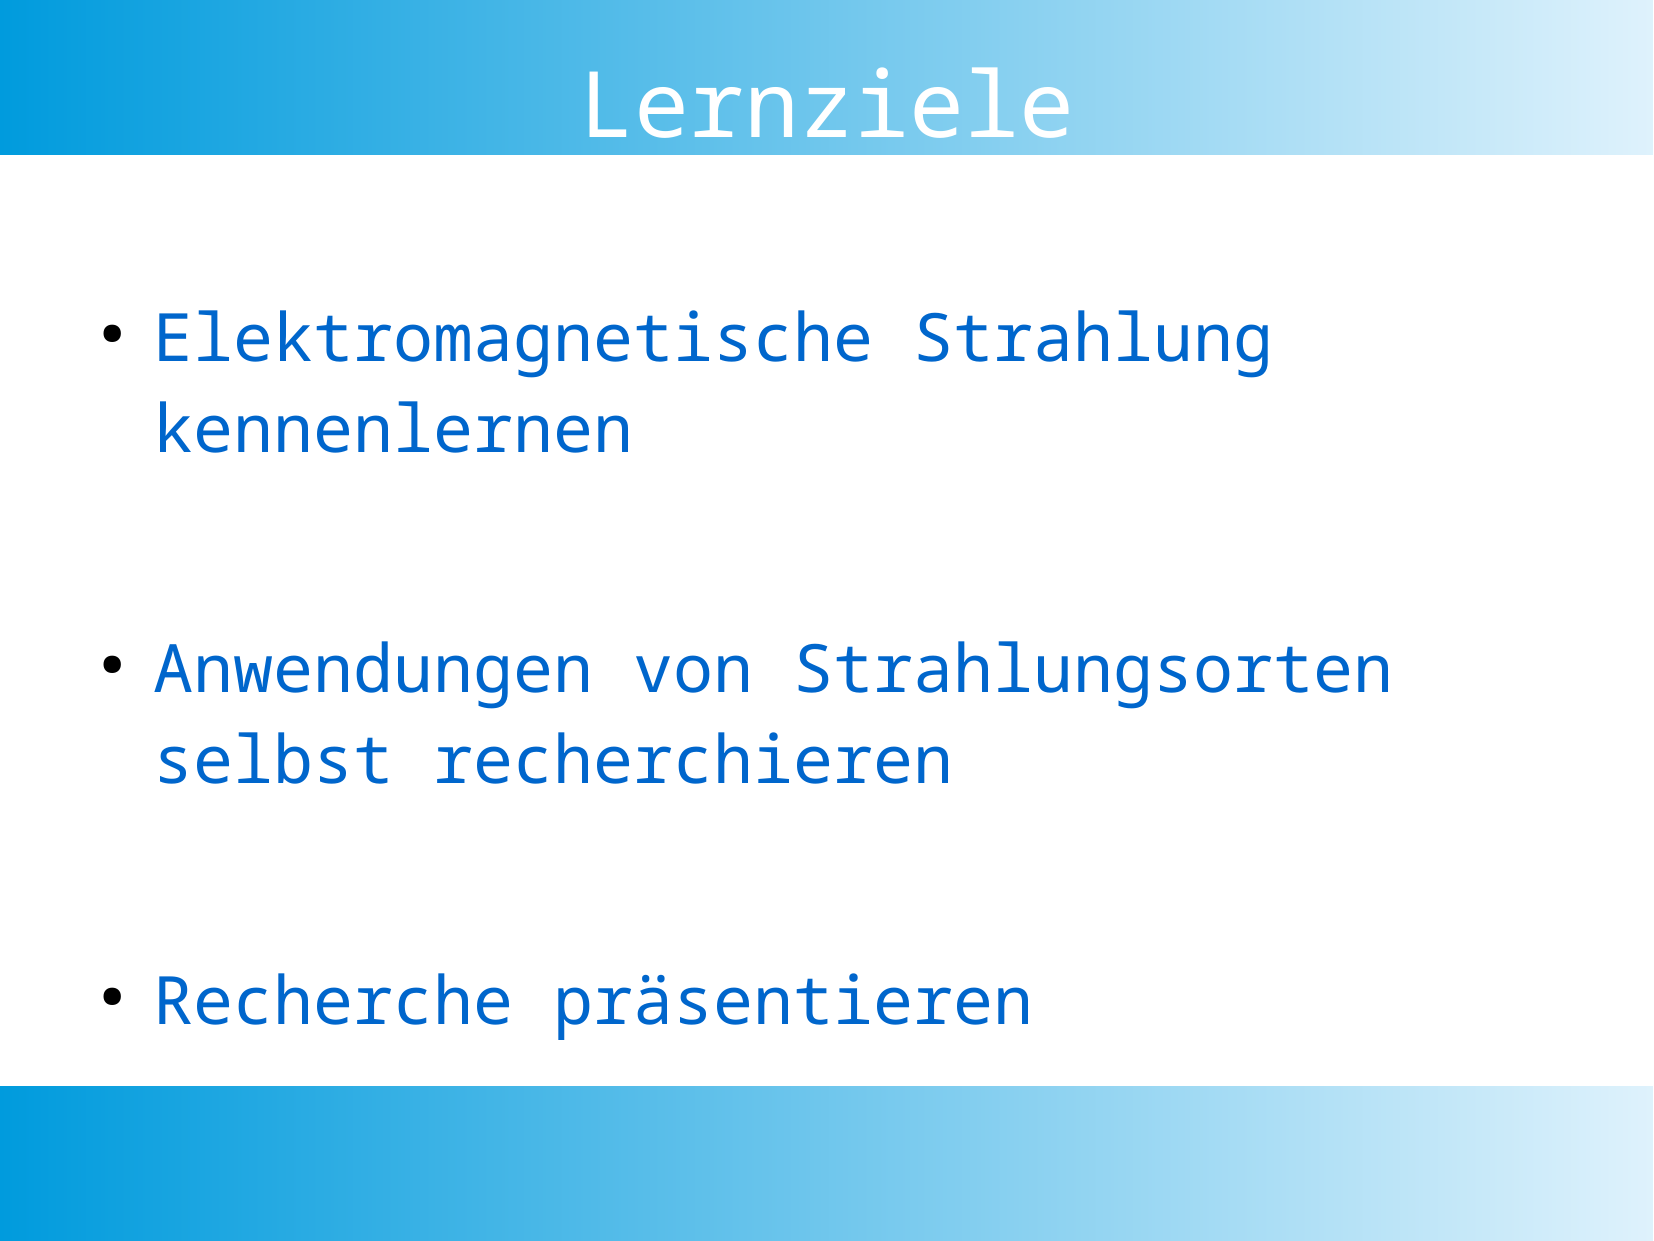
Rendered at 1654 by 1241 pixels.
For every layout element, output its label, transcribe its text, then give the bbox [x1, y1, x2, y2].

title Lernziele [82, 40, 1571, 163]
list Elektromagnetische Strahlung kennenlernen Anwendungen von Strahlungsorten selbst recherchieren Recherche präsentieren [82, 290, 1642, 1010]
